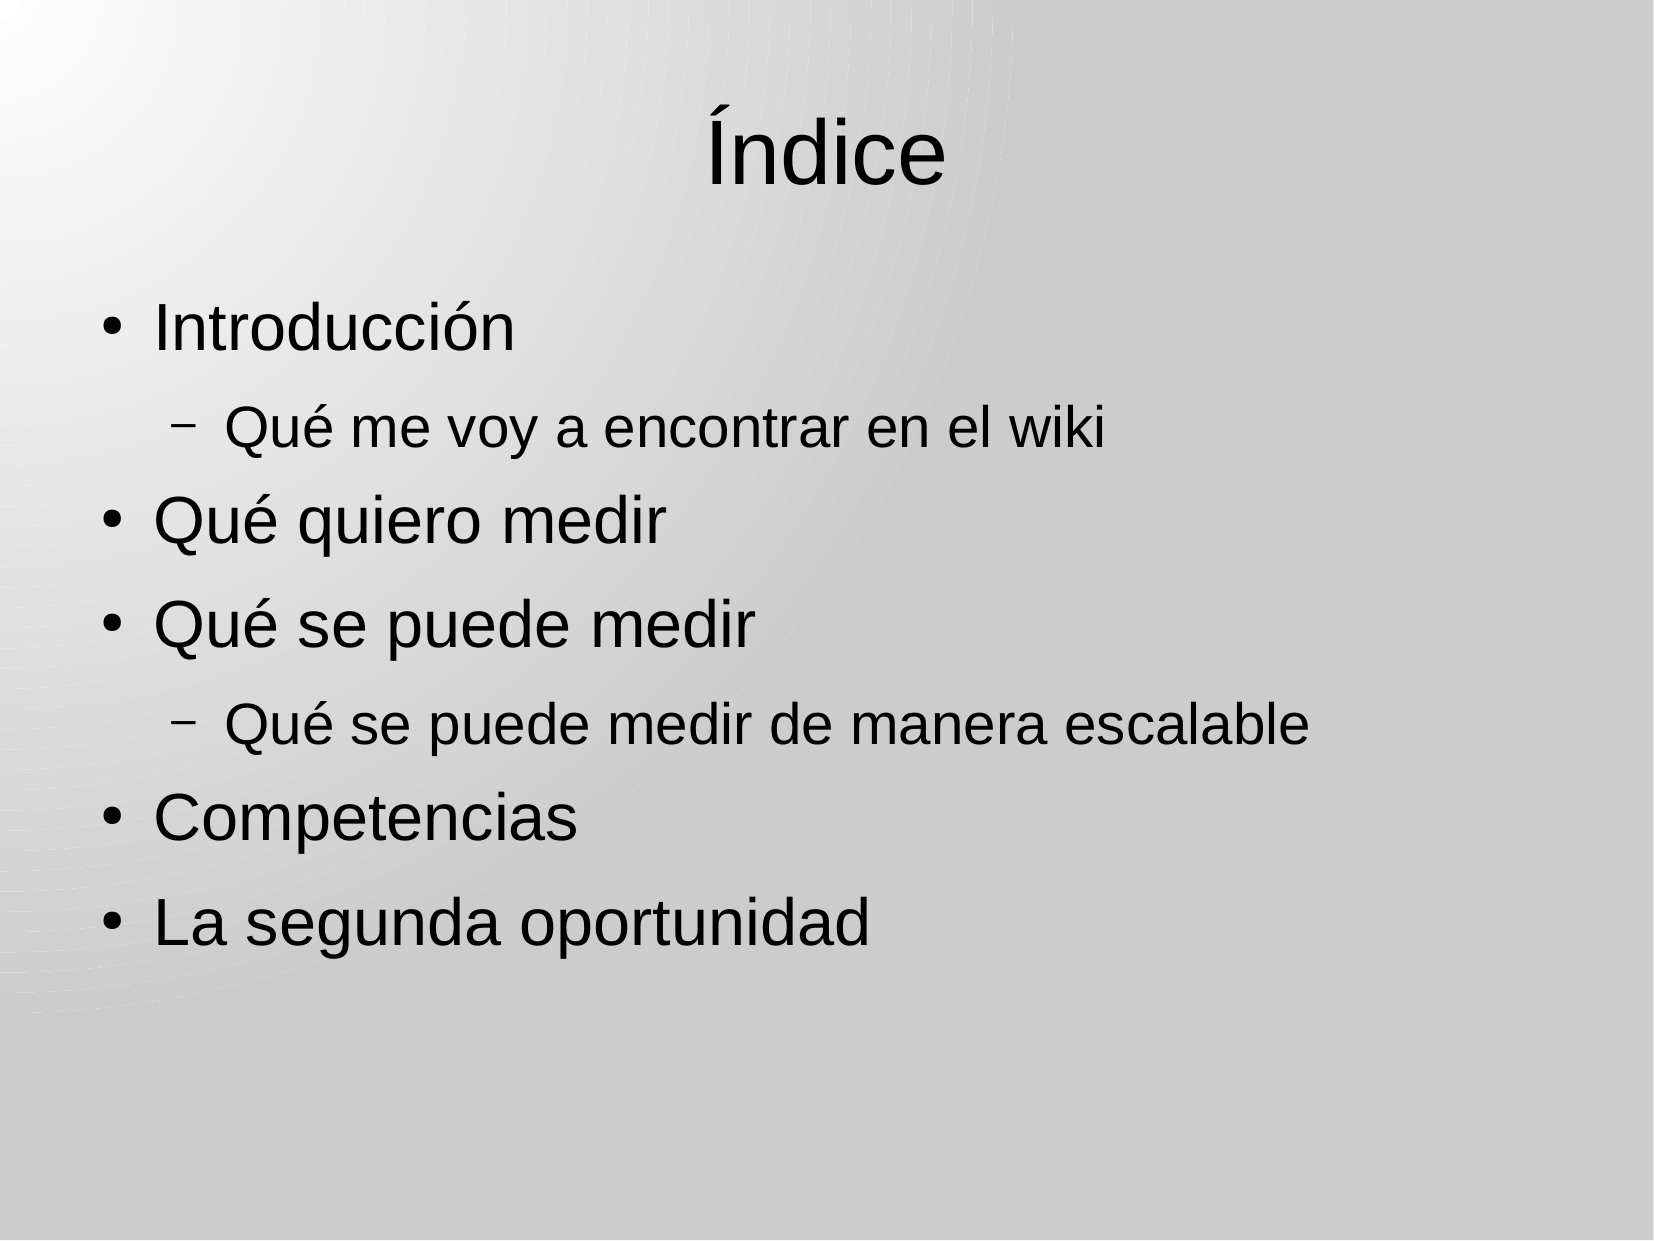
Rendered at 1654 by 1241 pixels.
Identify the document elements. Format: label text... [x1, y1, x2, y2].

list Introducción Qué me voy a encontrar en el wiki Qué quiero medir Qué se puede medir Qué se puede medir de manera escalable Competencias La segunda oportunidad [82, 290, 1538, 1109]
title Índice [82, 49, 1571, 257]
